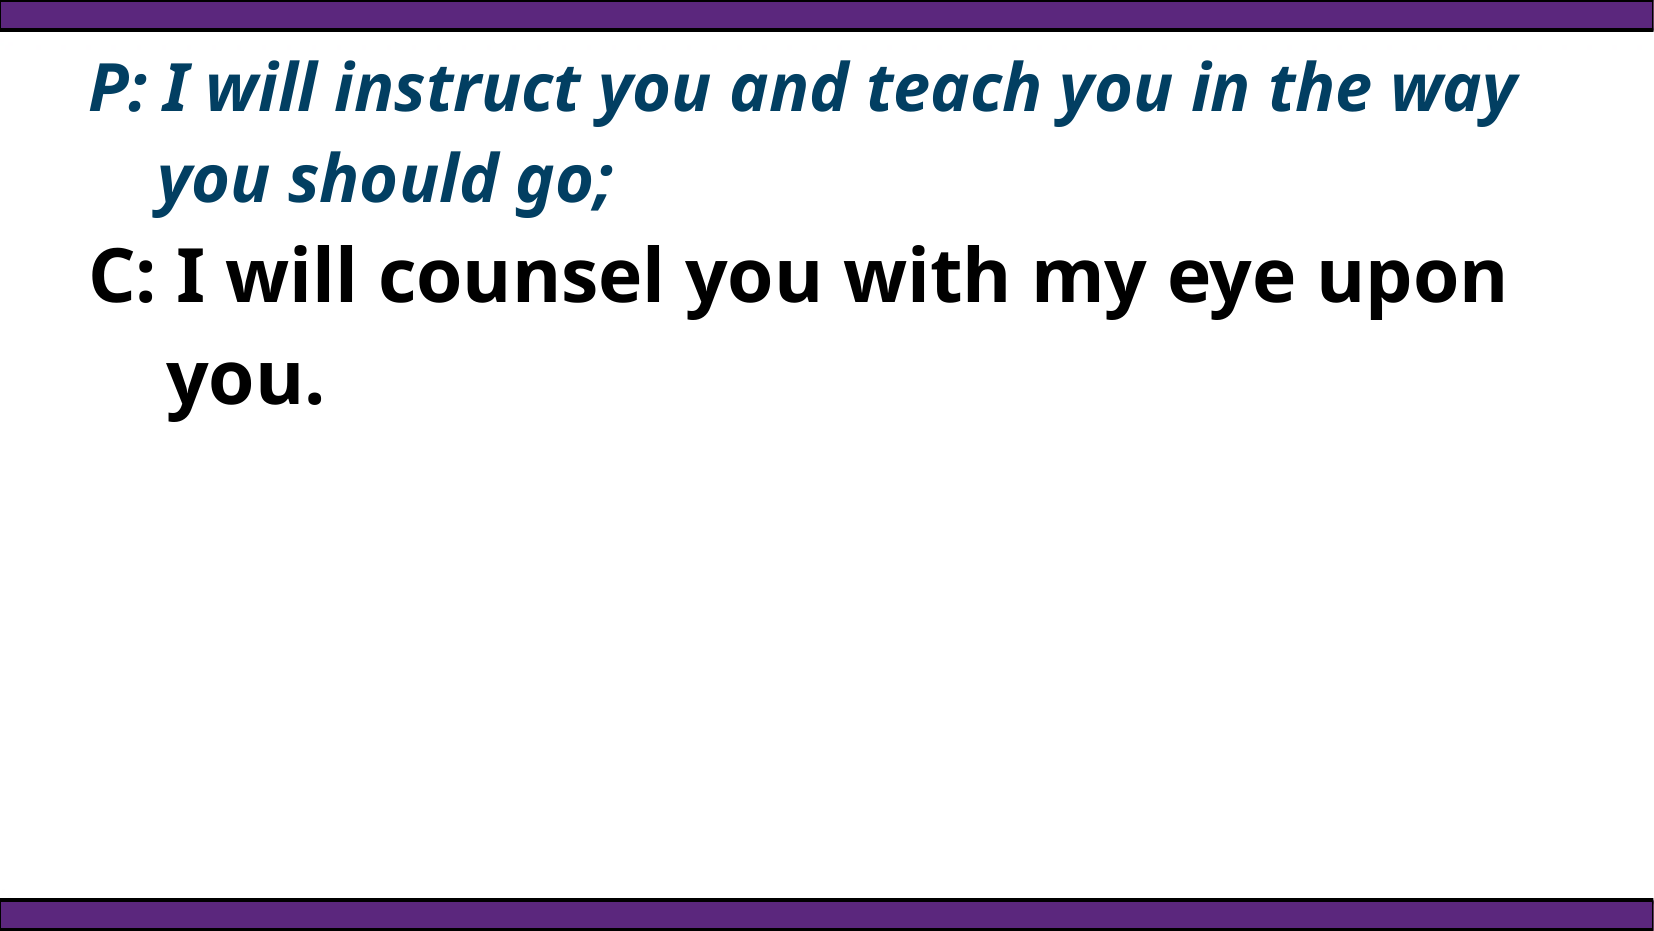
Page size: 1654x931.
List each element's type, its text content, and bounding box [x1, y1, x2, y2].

text_box [0, 0, 1654, 31]
text_box P: I will instruct you and teach you in the way you should go; C: I will counsel you with my eye upon you. [73, 33, 1589, 426]
picture [0, 31, 1654, 900]
text_box [0, 900, 1654, 931]
